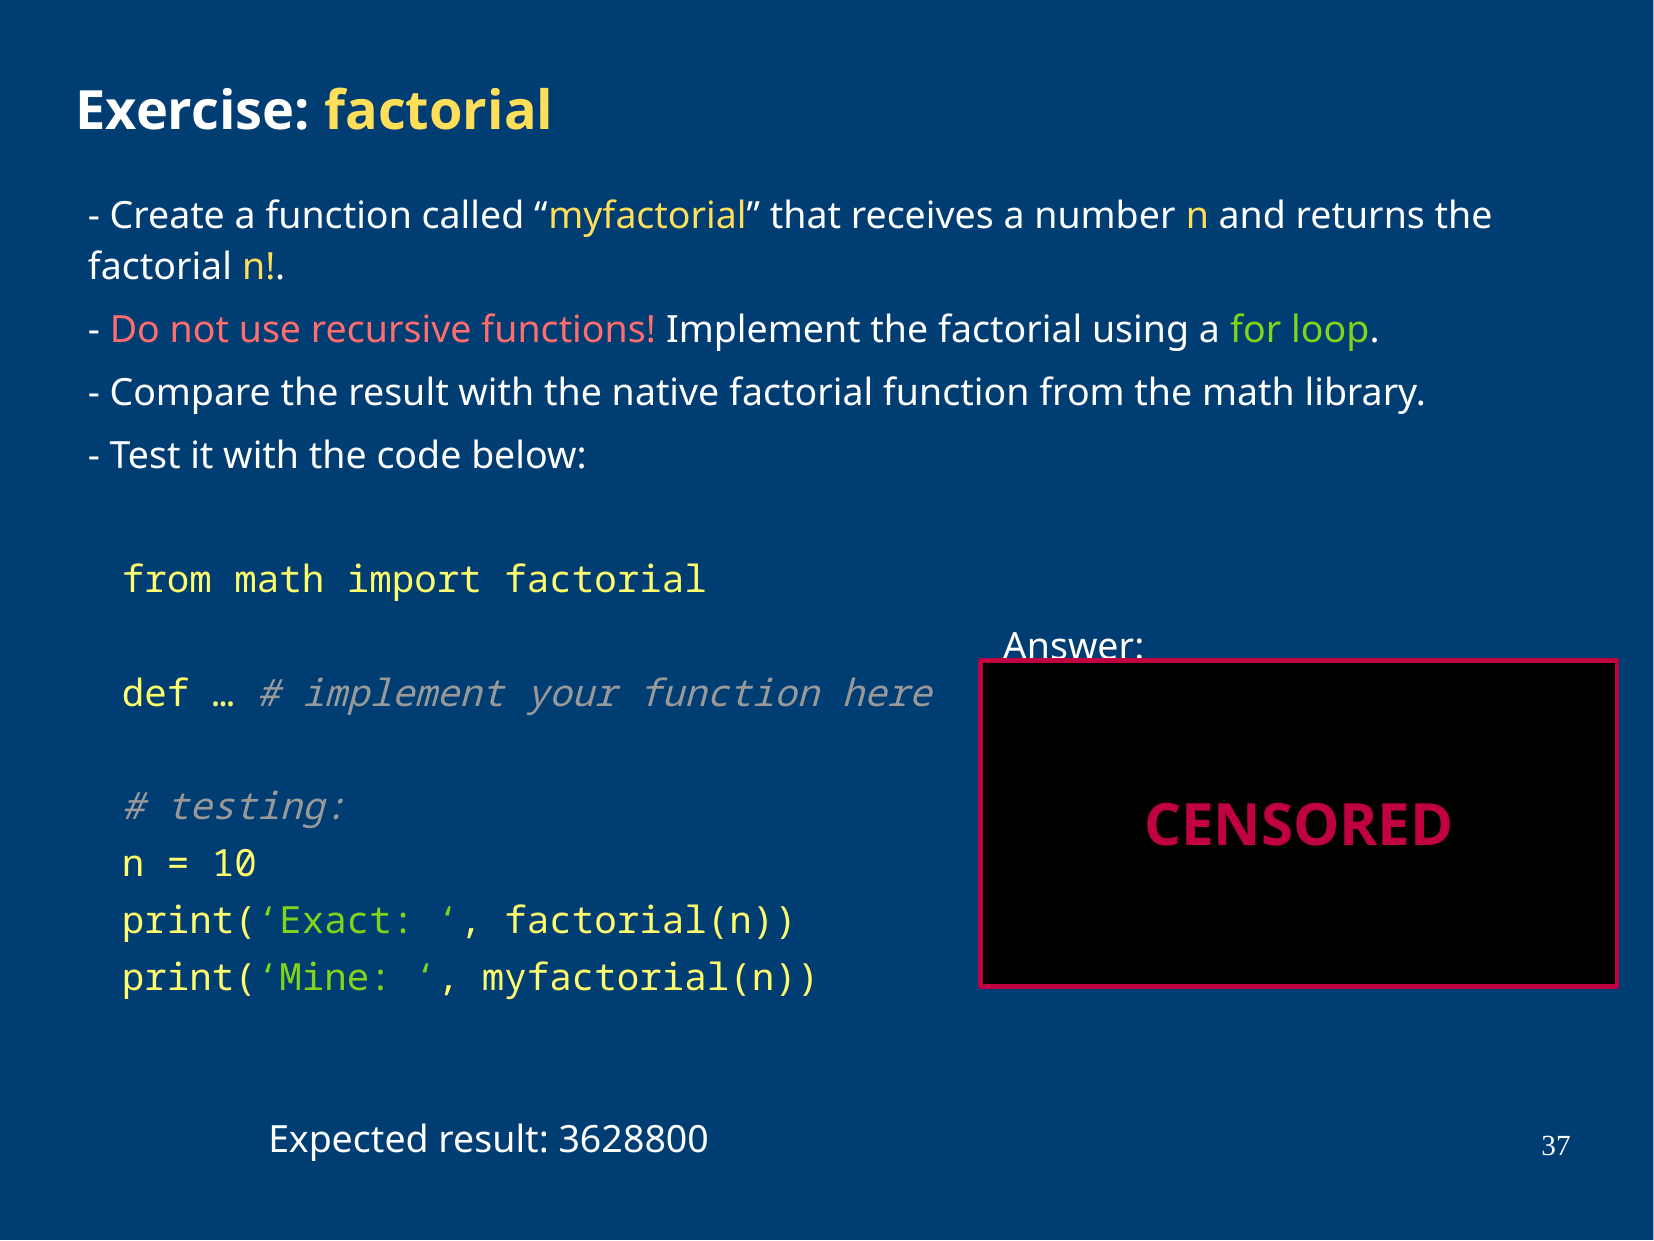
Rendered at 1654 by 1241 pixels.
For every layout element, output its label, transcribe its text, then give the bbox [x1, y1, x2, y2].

text_box Expected result: 3628800 [253, 1105, 923, 1181]
text_box CENSORED [980, 660, 1617, 987]
text_box - Create a function called “myfactorial” that receives a number n and returns the factorial n!. - Do not use recursive functions! Implement the factorial using a for loop. - Compare the result with the native factorial function from the math library. - Test it with the code below: [73, 181, 1636, 527]
text_box from math import factorial def … # implement your function here # testing: n = 10 print(‘Exact: ‘, factorial(n)) print(‘Mine: ‘, myfactorial(n)) [107, 544, 1227, 1085]
text_box Answer: [988, 612, 1166, 660]
text_box Exercise: factorial [60, 64, 1576, 165]
